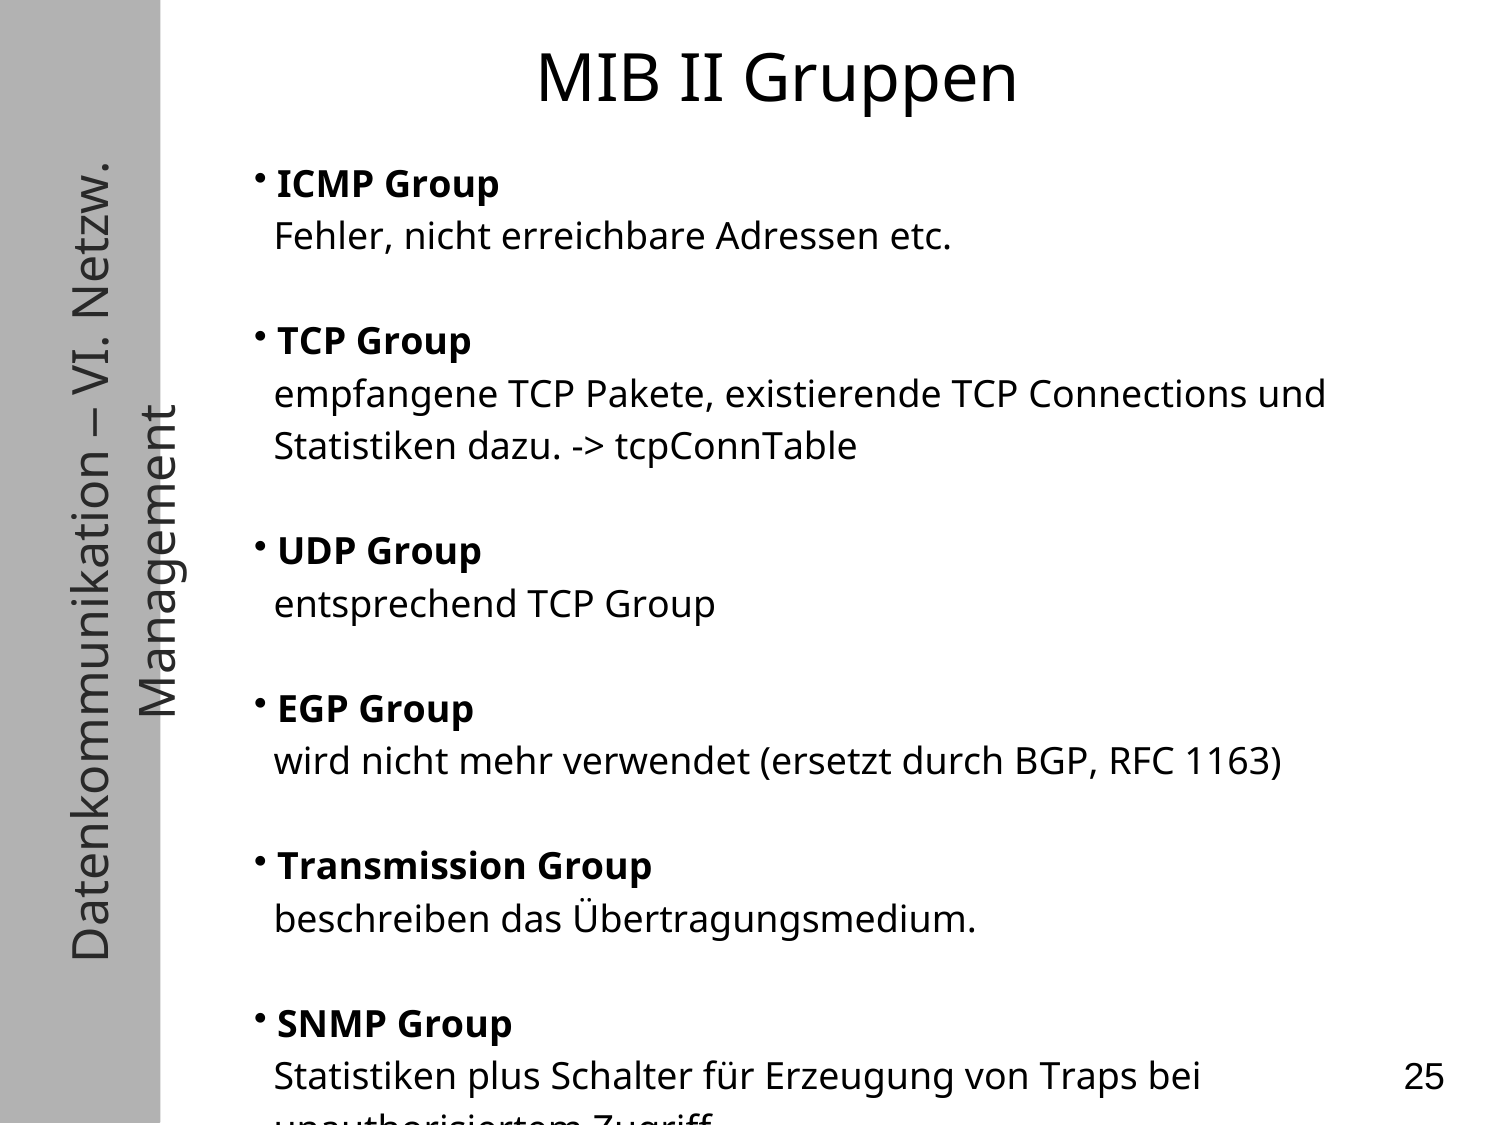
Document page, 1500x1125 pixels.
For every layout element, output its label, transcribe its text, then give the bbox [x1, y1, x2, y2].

text_box MIB II Gruppen [537, 27, 1019, 123]
text_box [0, 0, 160, 1123]
text_box ICMP Group Fehler, nicht erreichbare Adressen etc. TCP Group empfangene TCP Pakete, existierende TCP Connections und Statistiken dazu. -> tcpConnTable UDP Group entsprechend TCP Group EGP Group wird nicht mehr verwendet (ersetzt durch BGP, RFC 1163) Transmission Group beschreiben das Übertragungsmedium. SNMP Group Statistiken plus Schalter für Erzeugung von Traps bei unauthorisiertem Zugriff. [238, 149, 1483, 1088]
text_box <number> [1403, 1056, 1479, 1106]
text_box Datenkommunikation – VI. Netzw. Management [47, 1, 178, 1124]
